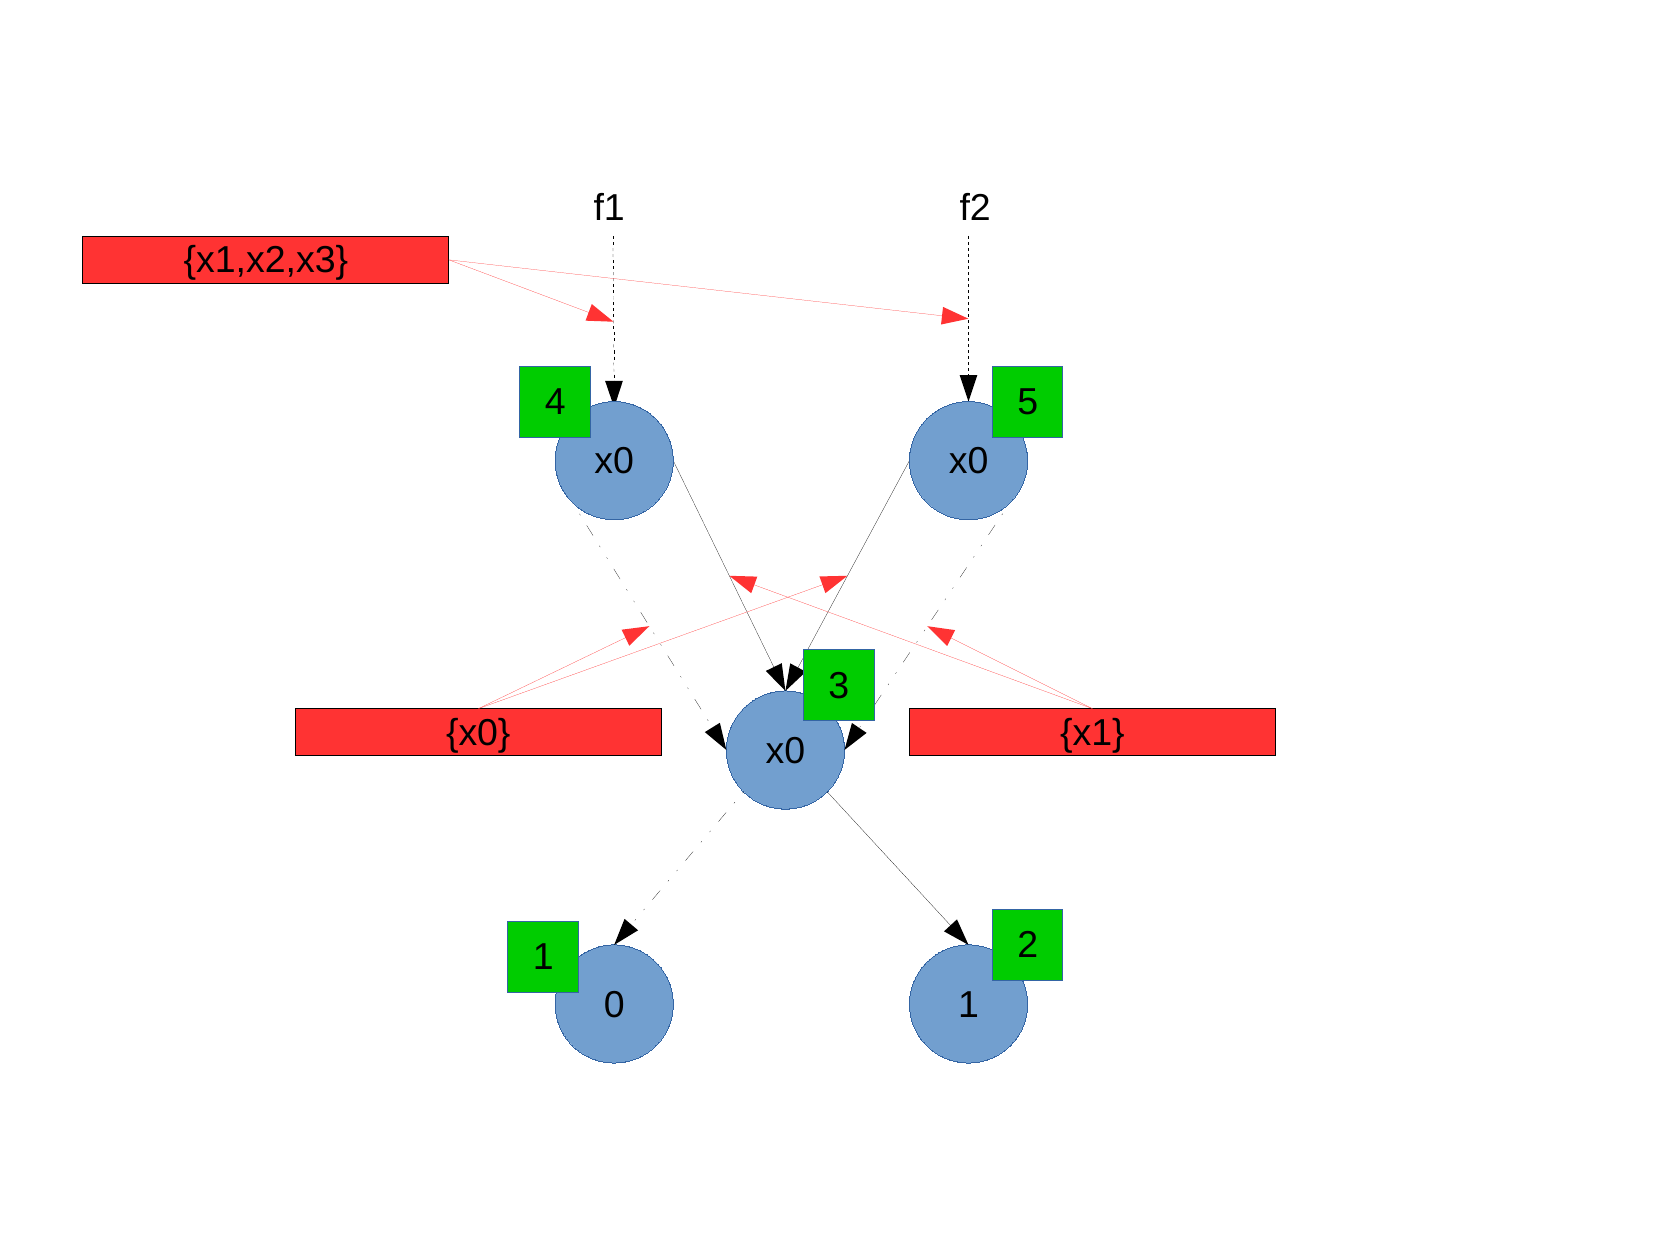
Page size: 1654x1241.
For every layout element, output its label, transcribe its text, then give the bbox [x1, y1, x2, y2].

text_box 1 [507, 921, 579, 993]
text_box 1 [909, 944, 1028, 1064]
text_box x0 [726, 690, 845, 810]
text_box x0 [909, 401, 1028, 520]
text_box 4 [519, 366, 591, 438]
text_box f2 [944, 179, 1040, 237]
text_box f1 [578, 179, 674, 237]
text_box 3 [803, 649, 875, 721]
text_box {x1} [909, 708, 1276, 756]
text_box 2 [992, 909, 1063, 981]
text_box {x0} [295, 708, 662, 756]
text_box 0 [555, 944, 674, 1064]
text_box x0 [555, 401, 674, 520]
text_box {x1,x2,x3} [82, 236, 449, 284]
text_box 5 [992, 366, 1063, 438]
